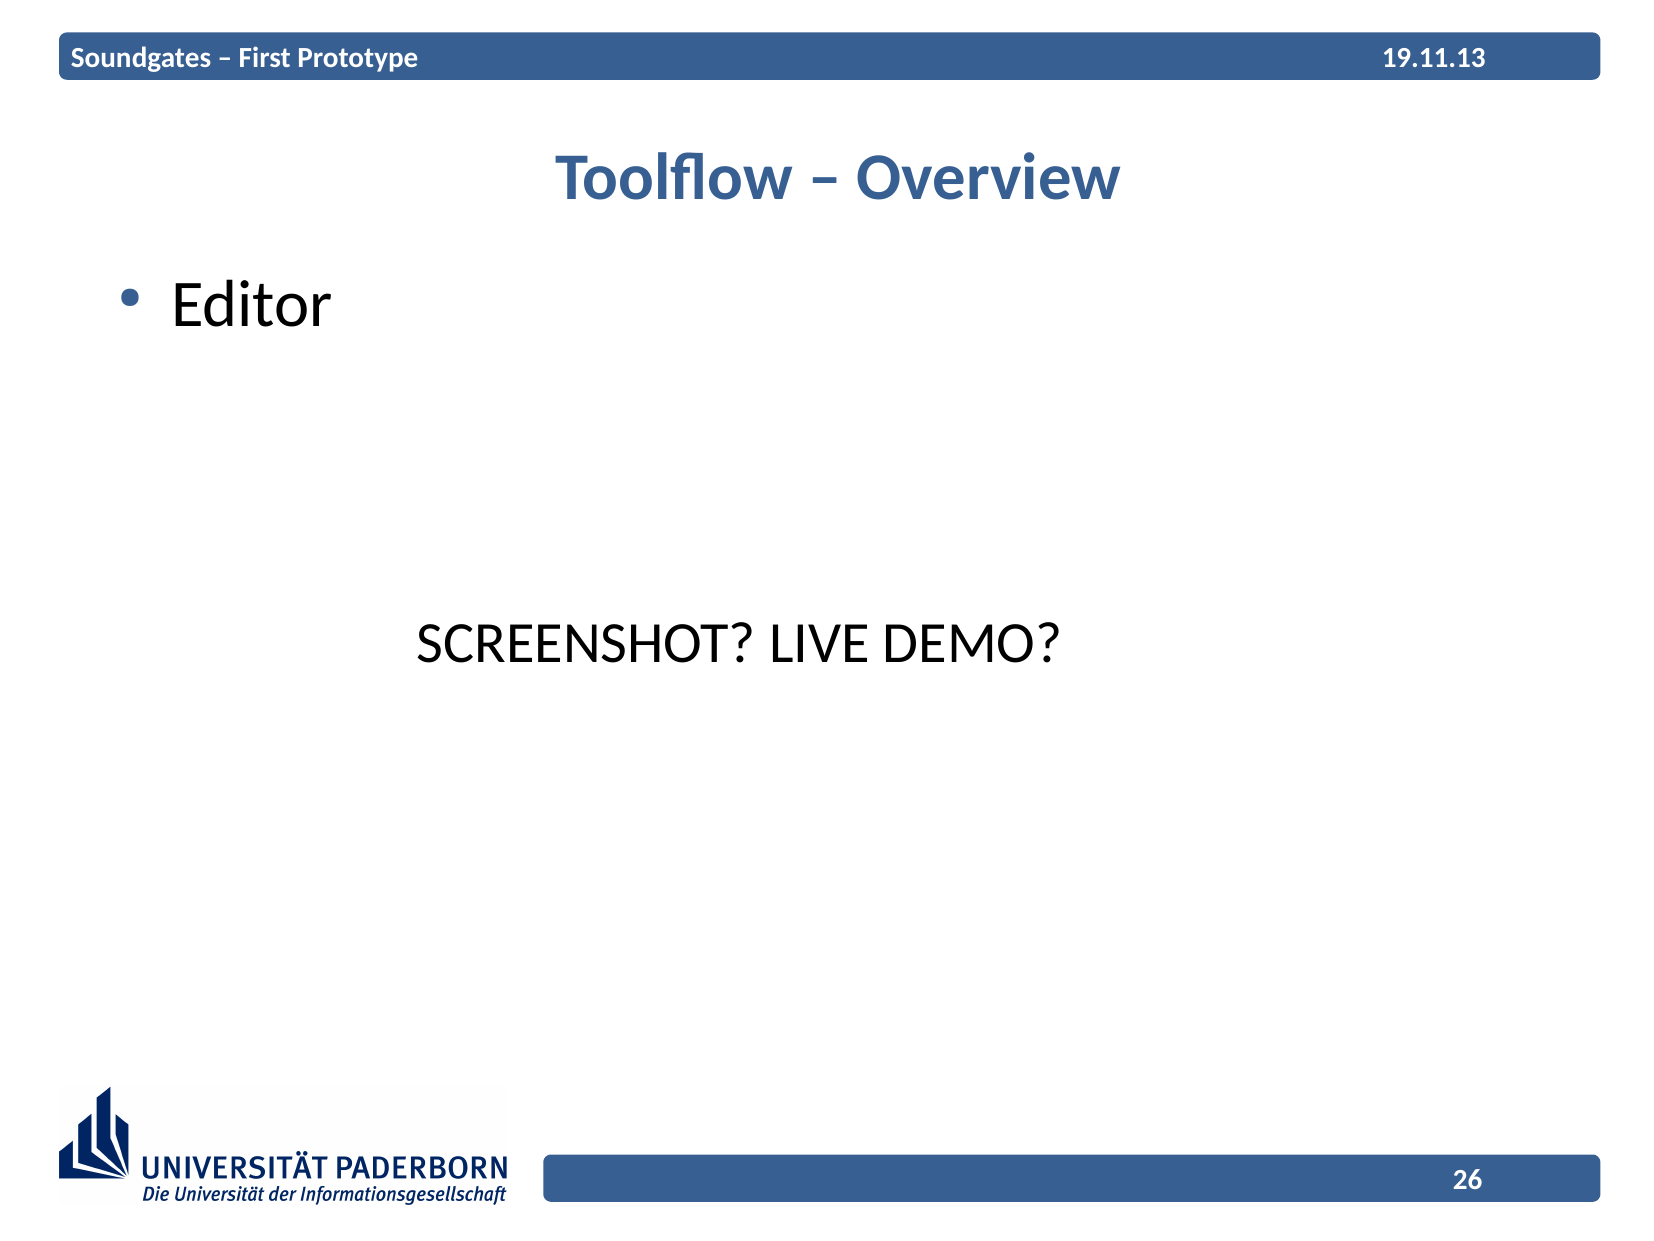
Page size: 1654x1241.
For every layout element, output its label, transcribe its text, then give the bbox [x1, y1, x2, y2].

list Editor [82, 259, 1595, 1058]
title Toolflow – Overview [82, 121, 1595, 225]
text_box SCREENSHOT? LIVE DEMO? [401, 596, 1205, 752]
picture [59, 1086, 507, 1205]
text_box 19.11.13 [1381, 32, 1583, 80]
text_box Soundgates – First Prototype [70, 32, 1359, 80]
text_box <number> [1452, 1154, 1583, 1202]
